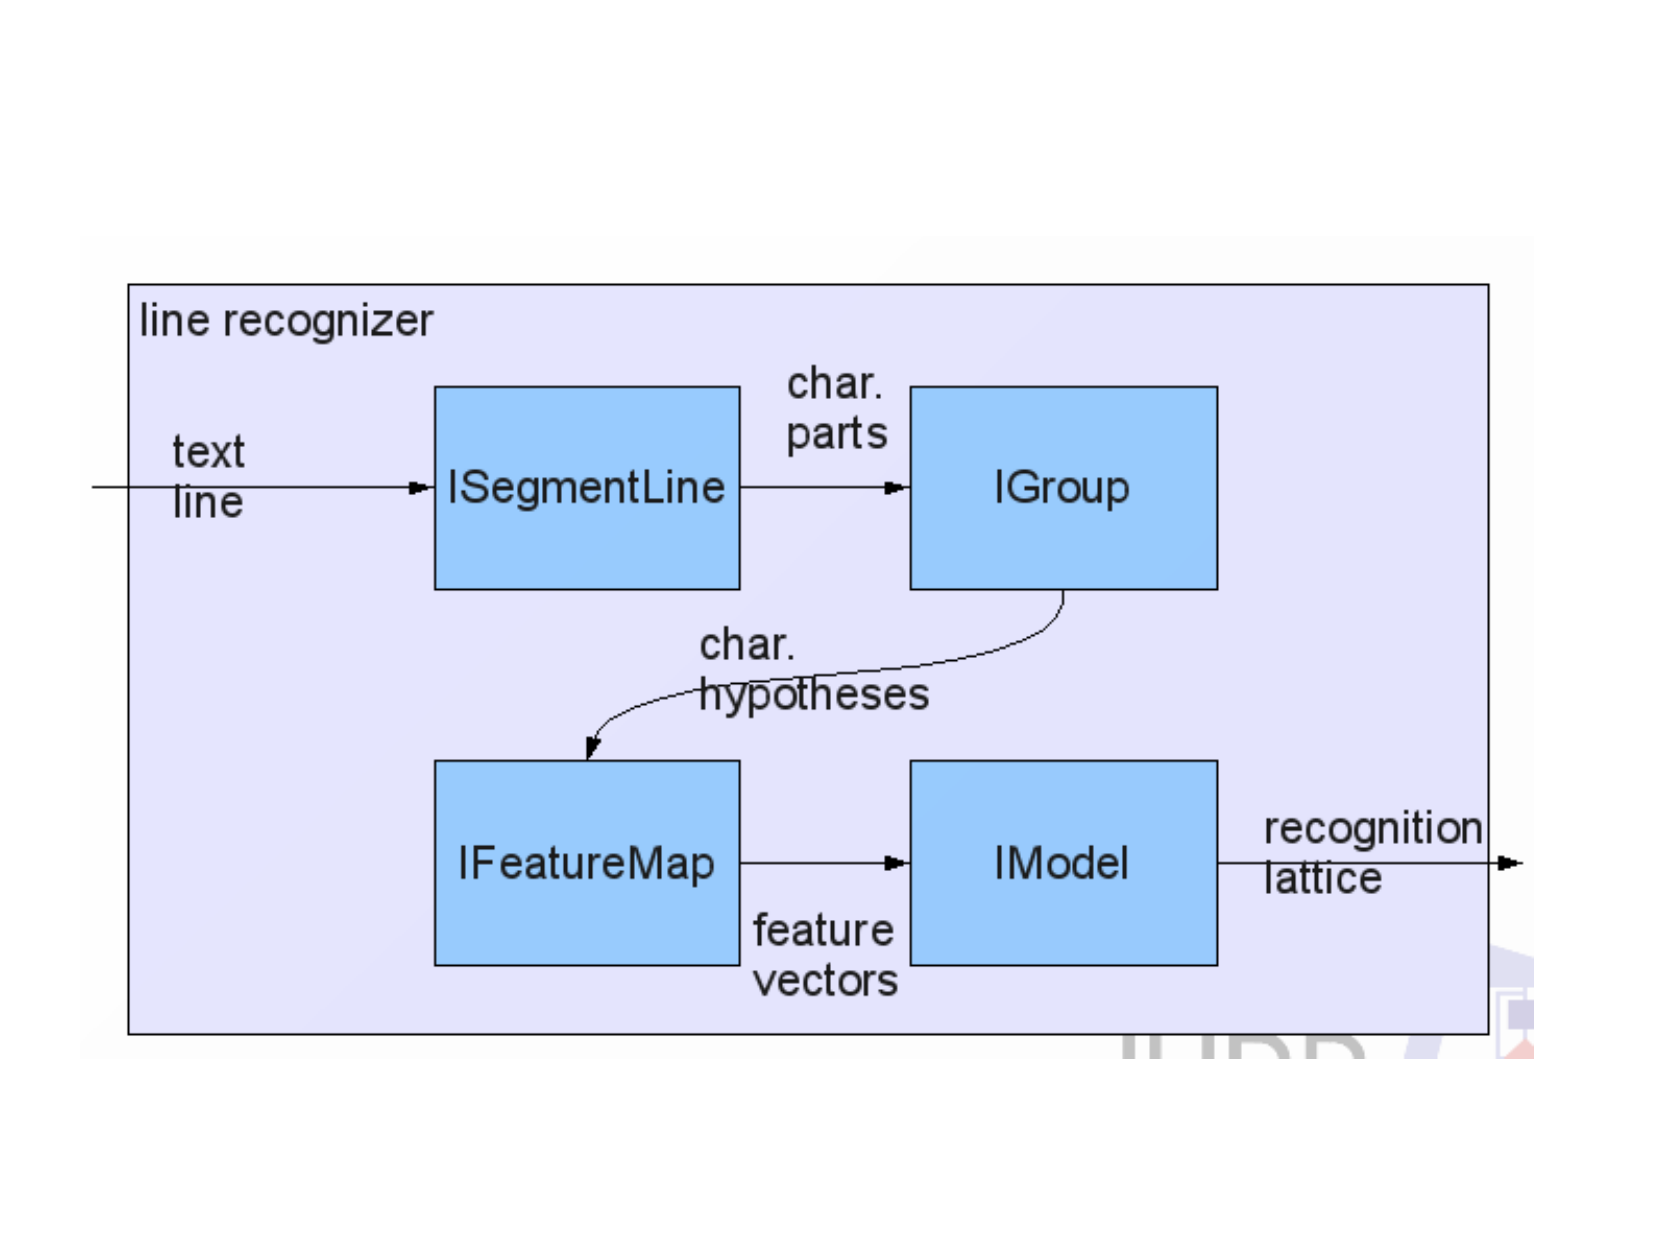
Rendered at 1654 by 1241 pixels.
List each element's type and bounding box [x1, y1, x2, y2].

picture [80, 236, 1534, 1059]
